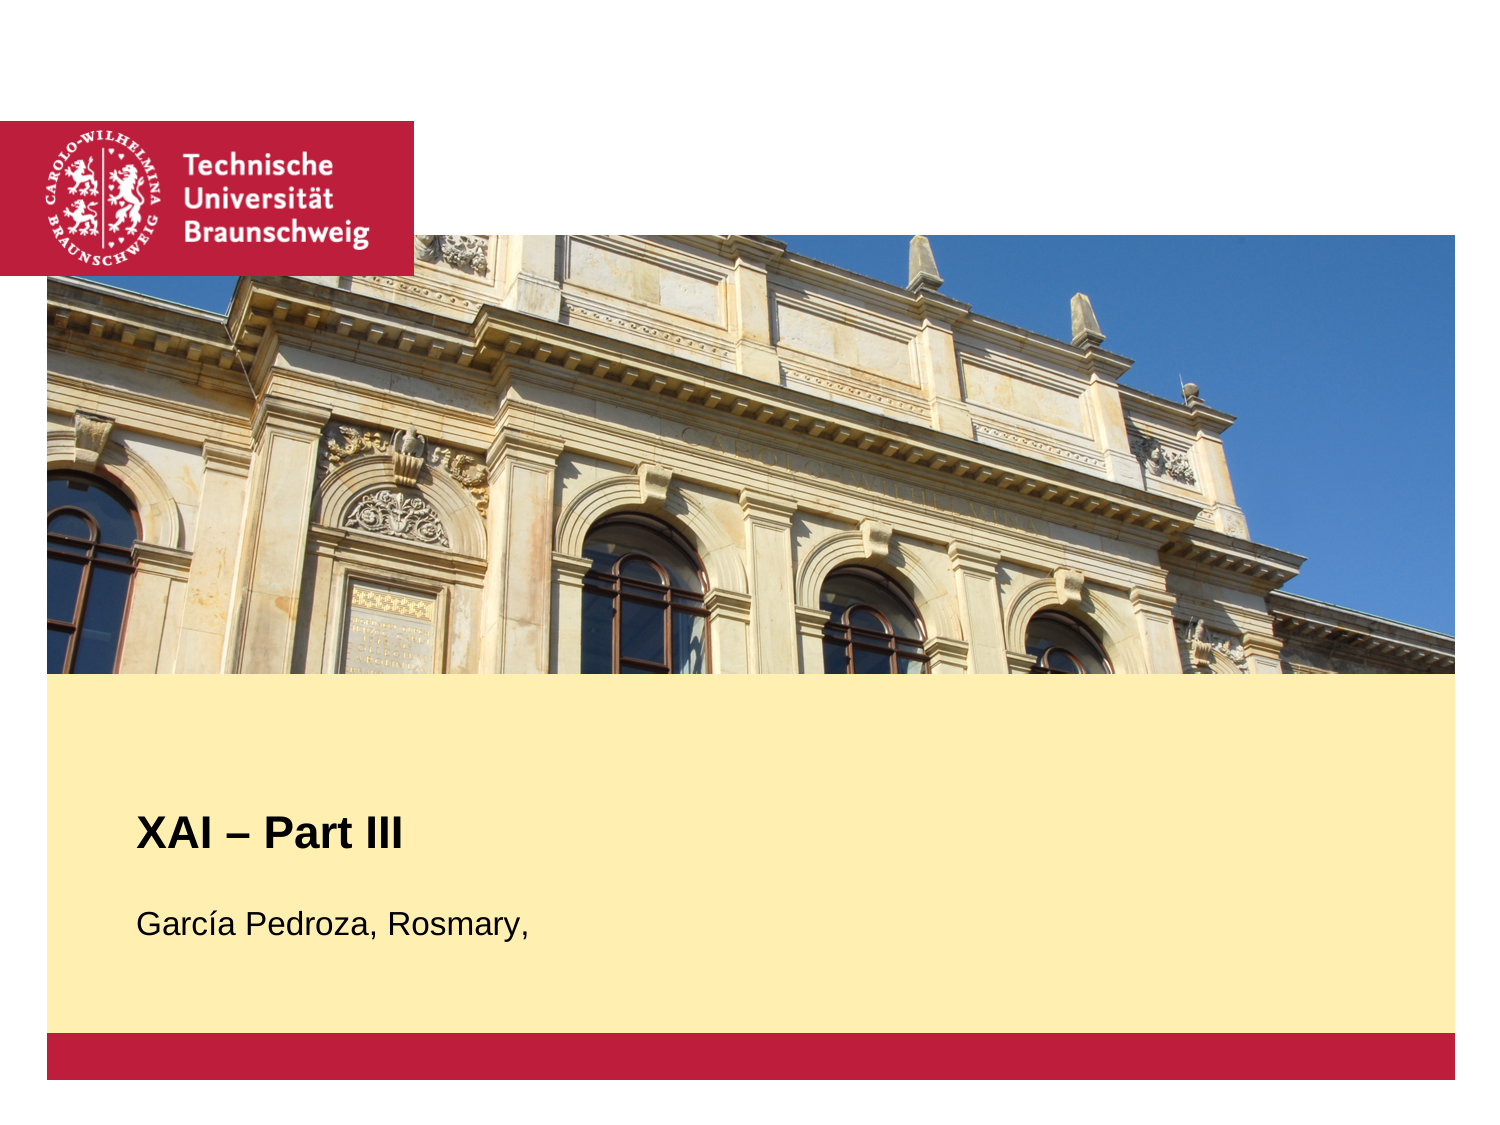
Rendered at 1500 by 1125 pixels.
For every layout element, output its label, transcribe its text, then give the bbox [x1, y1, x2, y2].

subtitle García Pedroza, Rosmary, [136, 902, 1407, 957]
title XAI – Part III [136, 714, 1412, 858]
